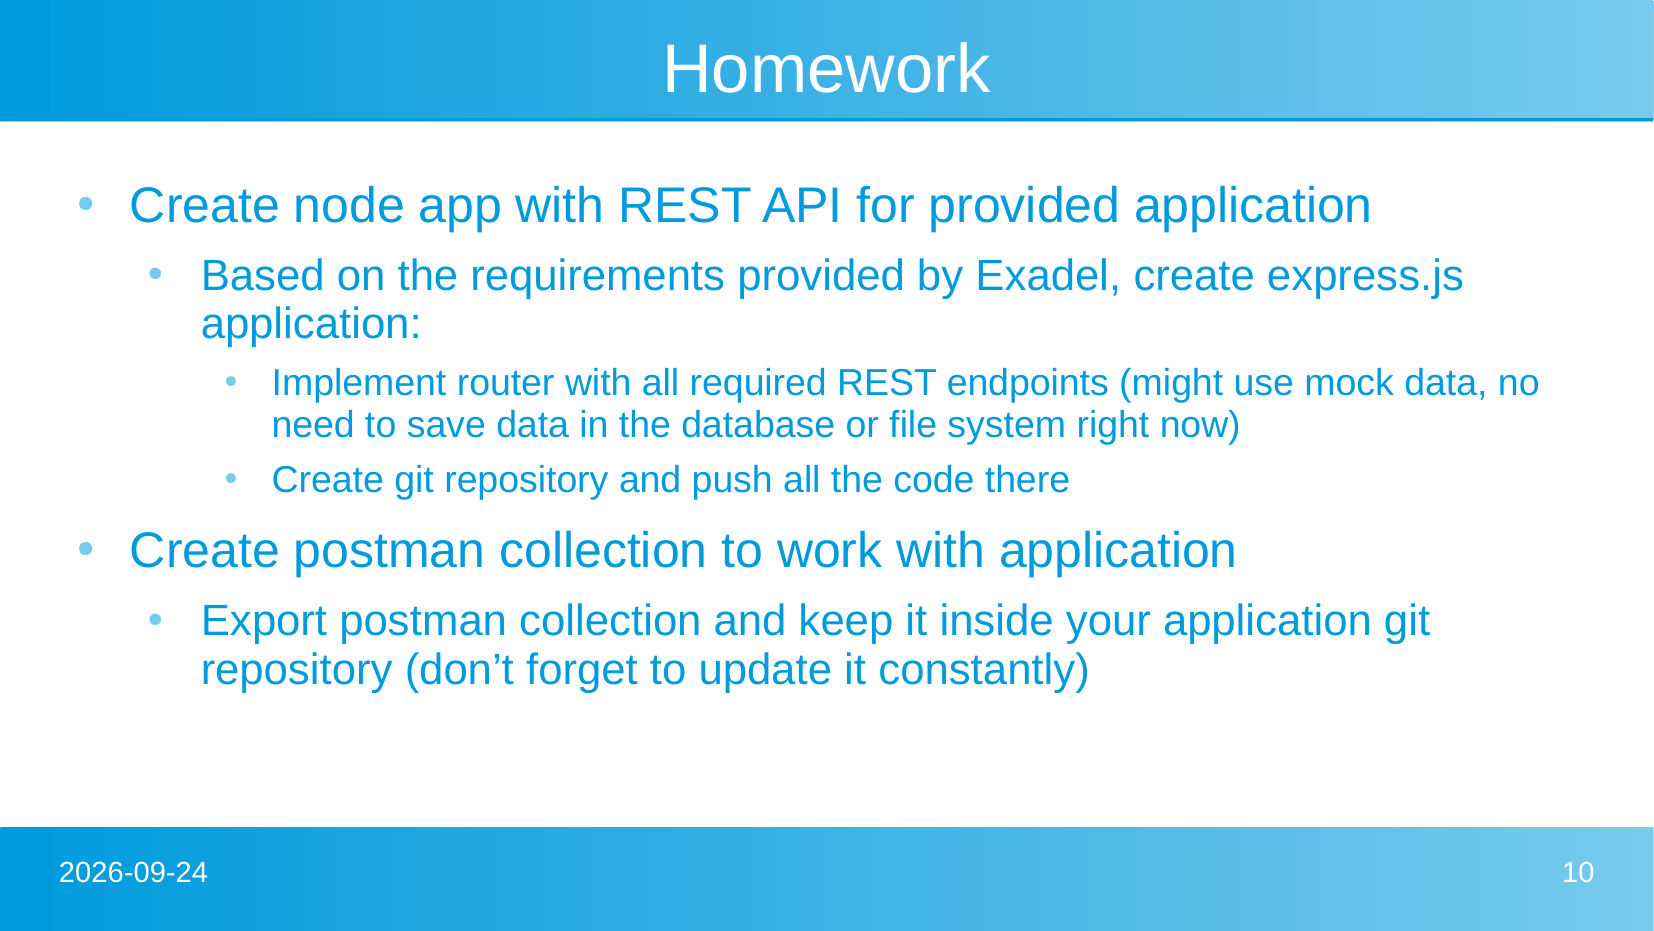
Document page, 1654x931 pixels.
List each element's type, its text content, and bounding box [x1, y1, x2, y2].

title Homework [59, 29, 1595, 108]
list Create node app with REST API for provided application Based on the requirements provided by Exadel, create express.js application: Implement router with all required REST endpoints (might use mock data, no need to save data in the database or file system right now) Create git repository and push all the code there Create postman collection to work with application Export postman collection and keep it inside your application git repository (don’t forget to update it constantly) [59, 177, 1595, 768]
